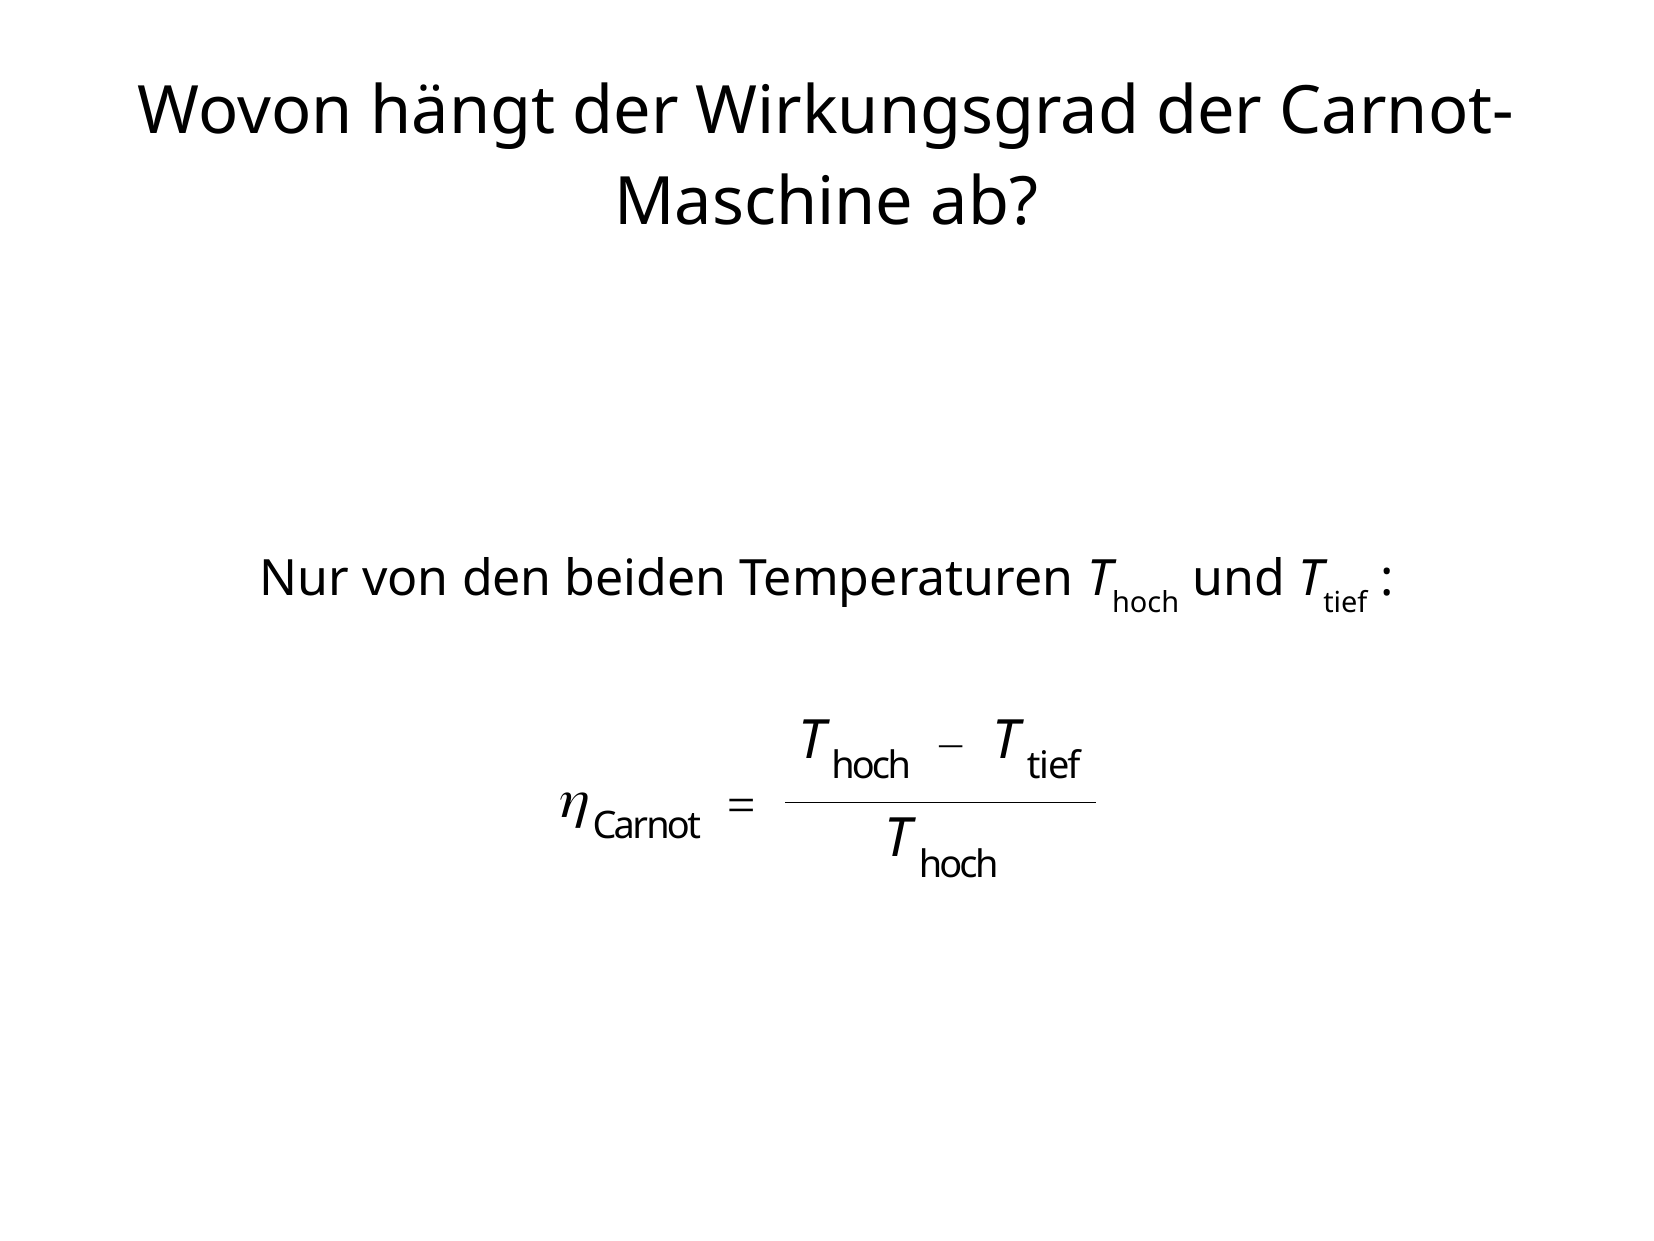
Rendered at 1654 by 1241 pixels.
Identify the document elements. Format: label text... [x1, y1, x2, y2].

chart [548, 706, 1105, 888]
subtitle Nur von den beiden Temperaturen Thoch und Ttief : [82, 290, 1571, 1010]
title Wovon hängt der Wirkungsgrad der Carnot-Maschine ab? [82, 49, 1571, 257]
